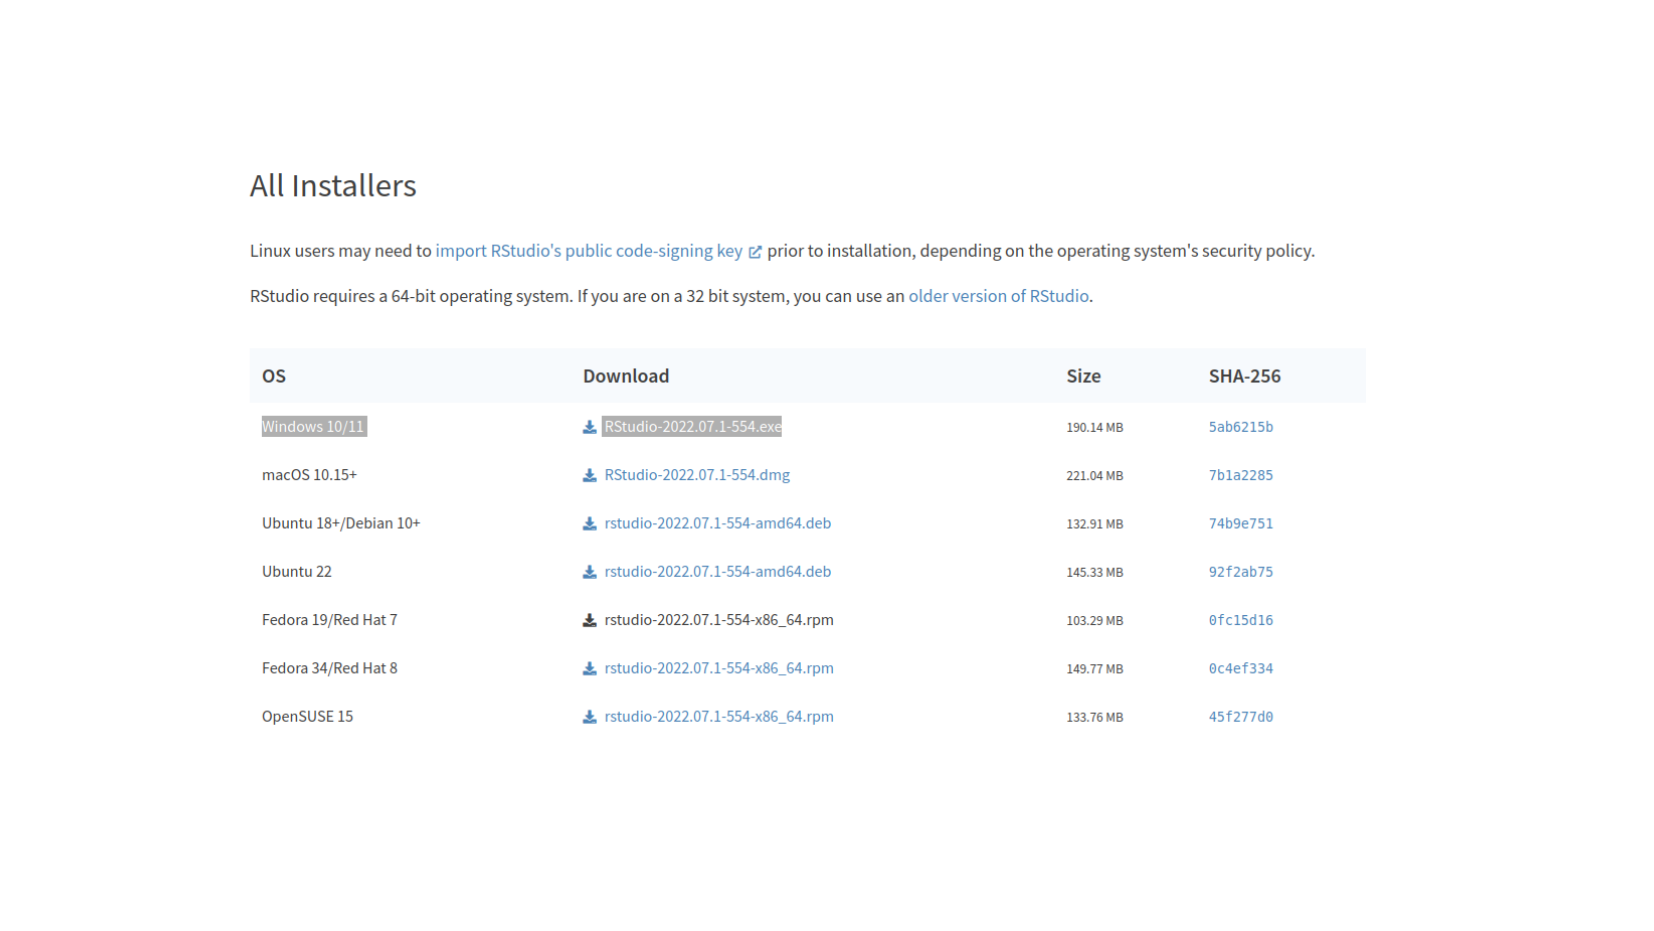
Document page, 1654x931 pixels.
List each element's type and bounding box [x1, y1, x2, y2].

picture [109, 139, 1565, 768]
